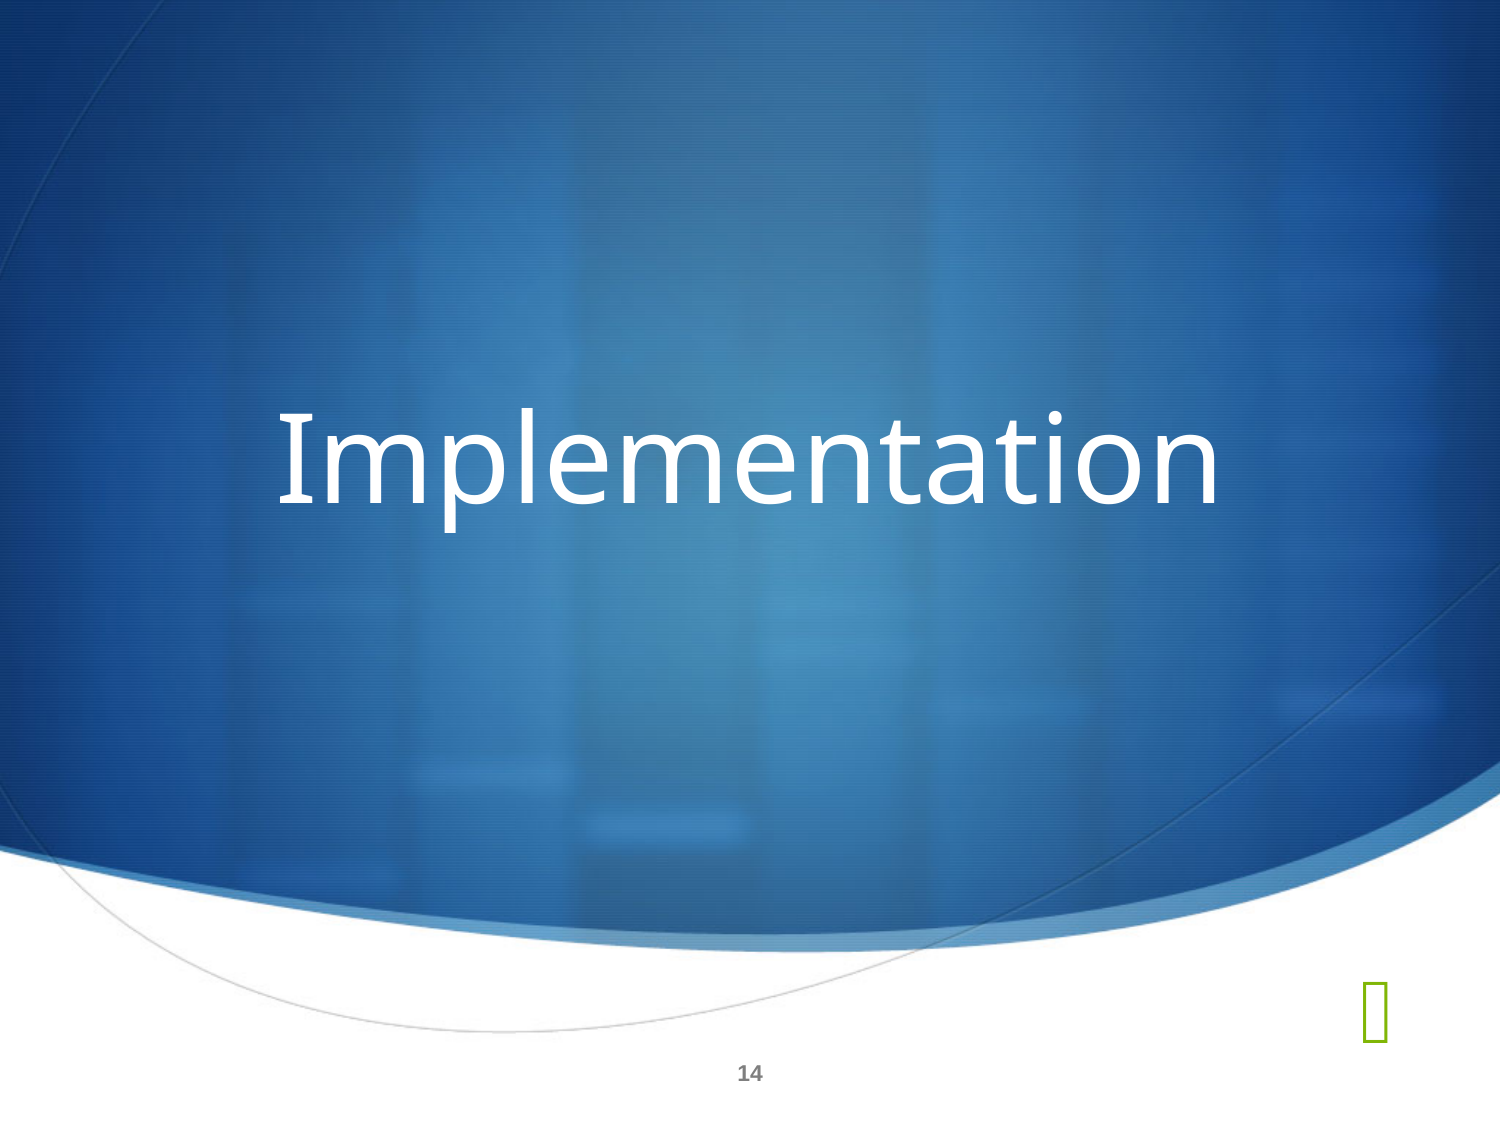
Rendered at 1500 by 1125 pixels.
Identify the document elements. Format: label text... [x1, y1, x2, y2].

picture [0, 0, 1500, 1125]
text_box <number> [706, 1042, 794, 1103]
title Implementation [75, 212, 1425, 529]
